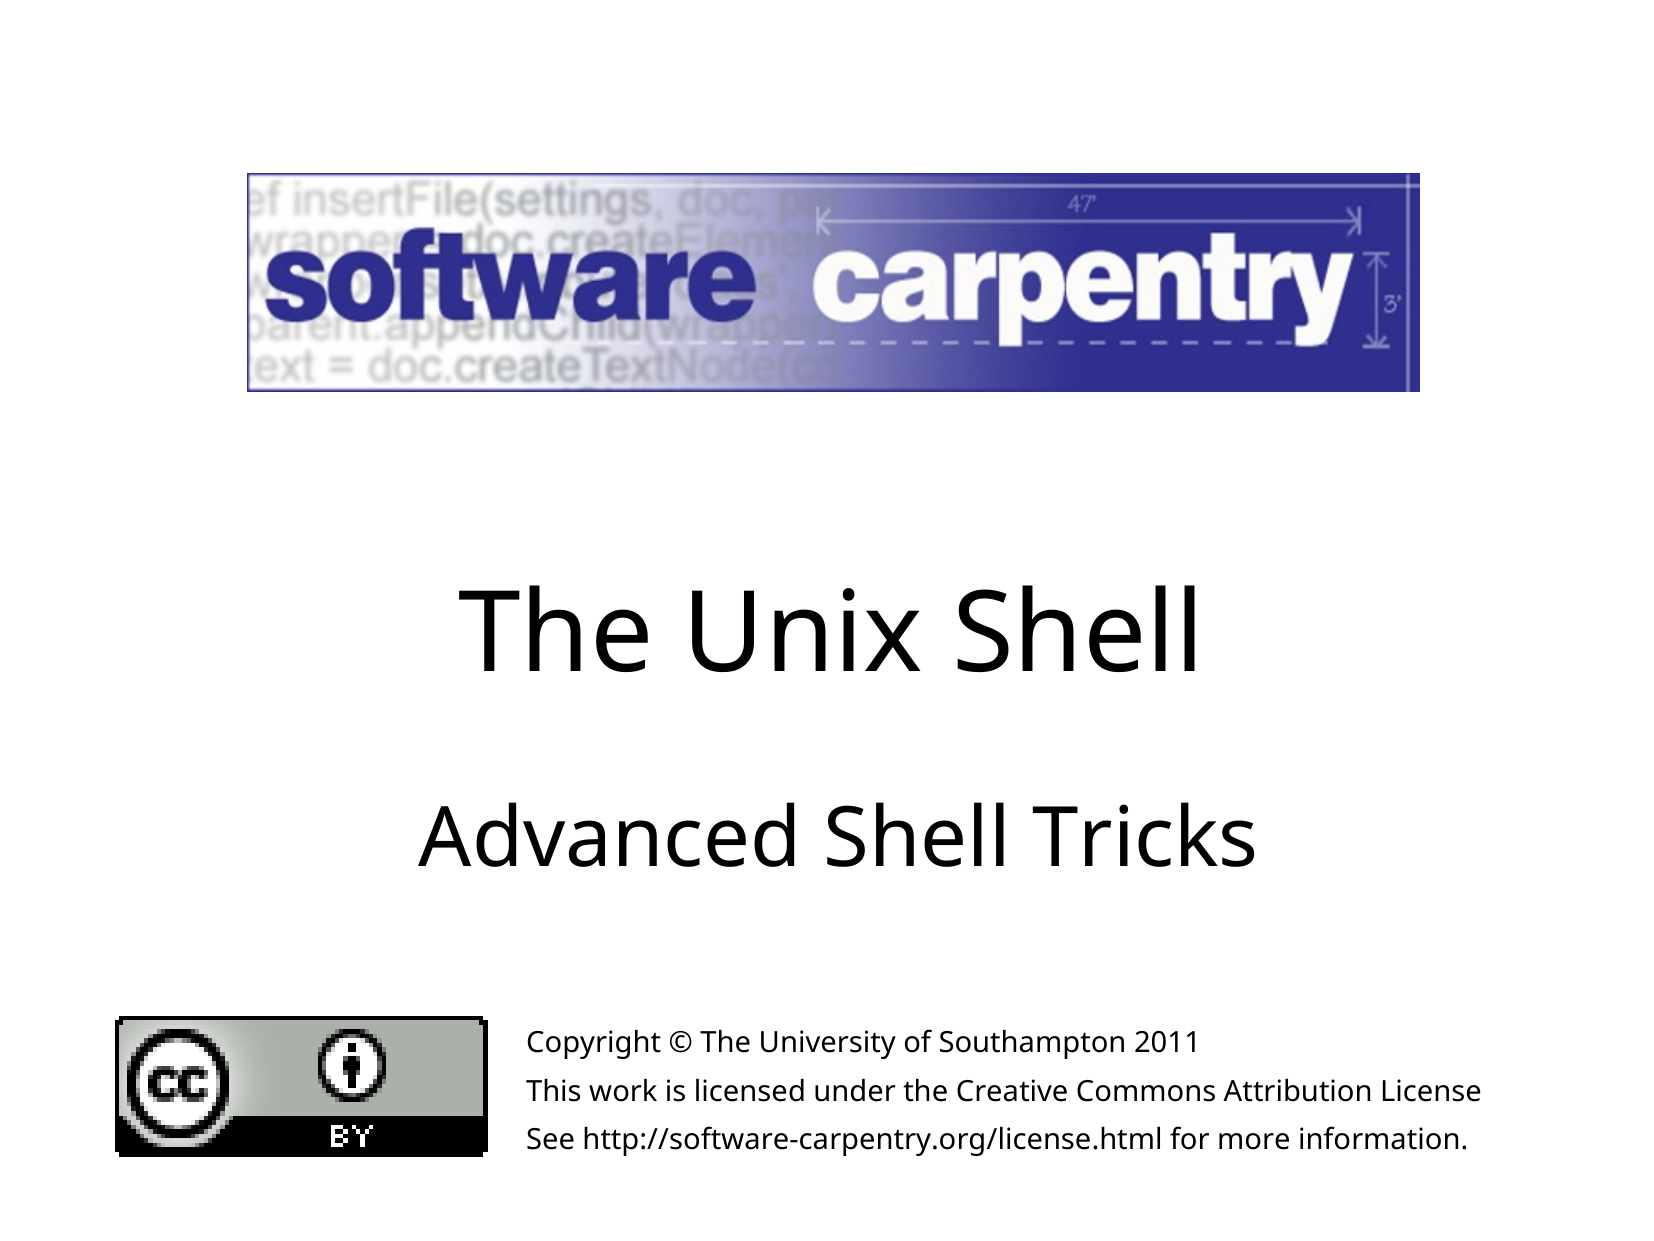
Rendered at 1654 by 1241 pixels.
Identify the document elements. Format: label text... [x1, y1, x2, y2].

picture [247, 173, 1420, 392]
text_box Advanced Shell Tricks [188, 773, 1490, 883]
text_box Copyright © The University of Southampton 2011 This work is licensed under the Creative Commons Attribution License See http://software-carpentry.org/license.html for more information. [511, 1014, 1574, 1164]
text_box The Unix Shell [245, 549, 1418, 697]
picture [115, 1016, 488, 1158]
